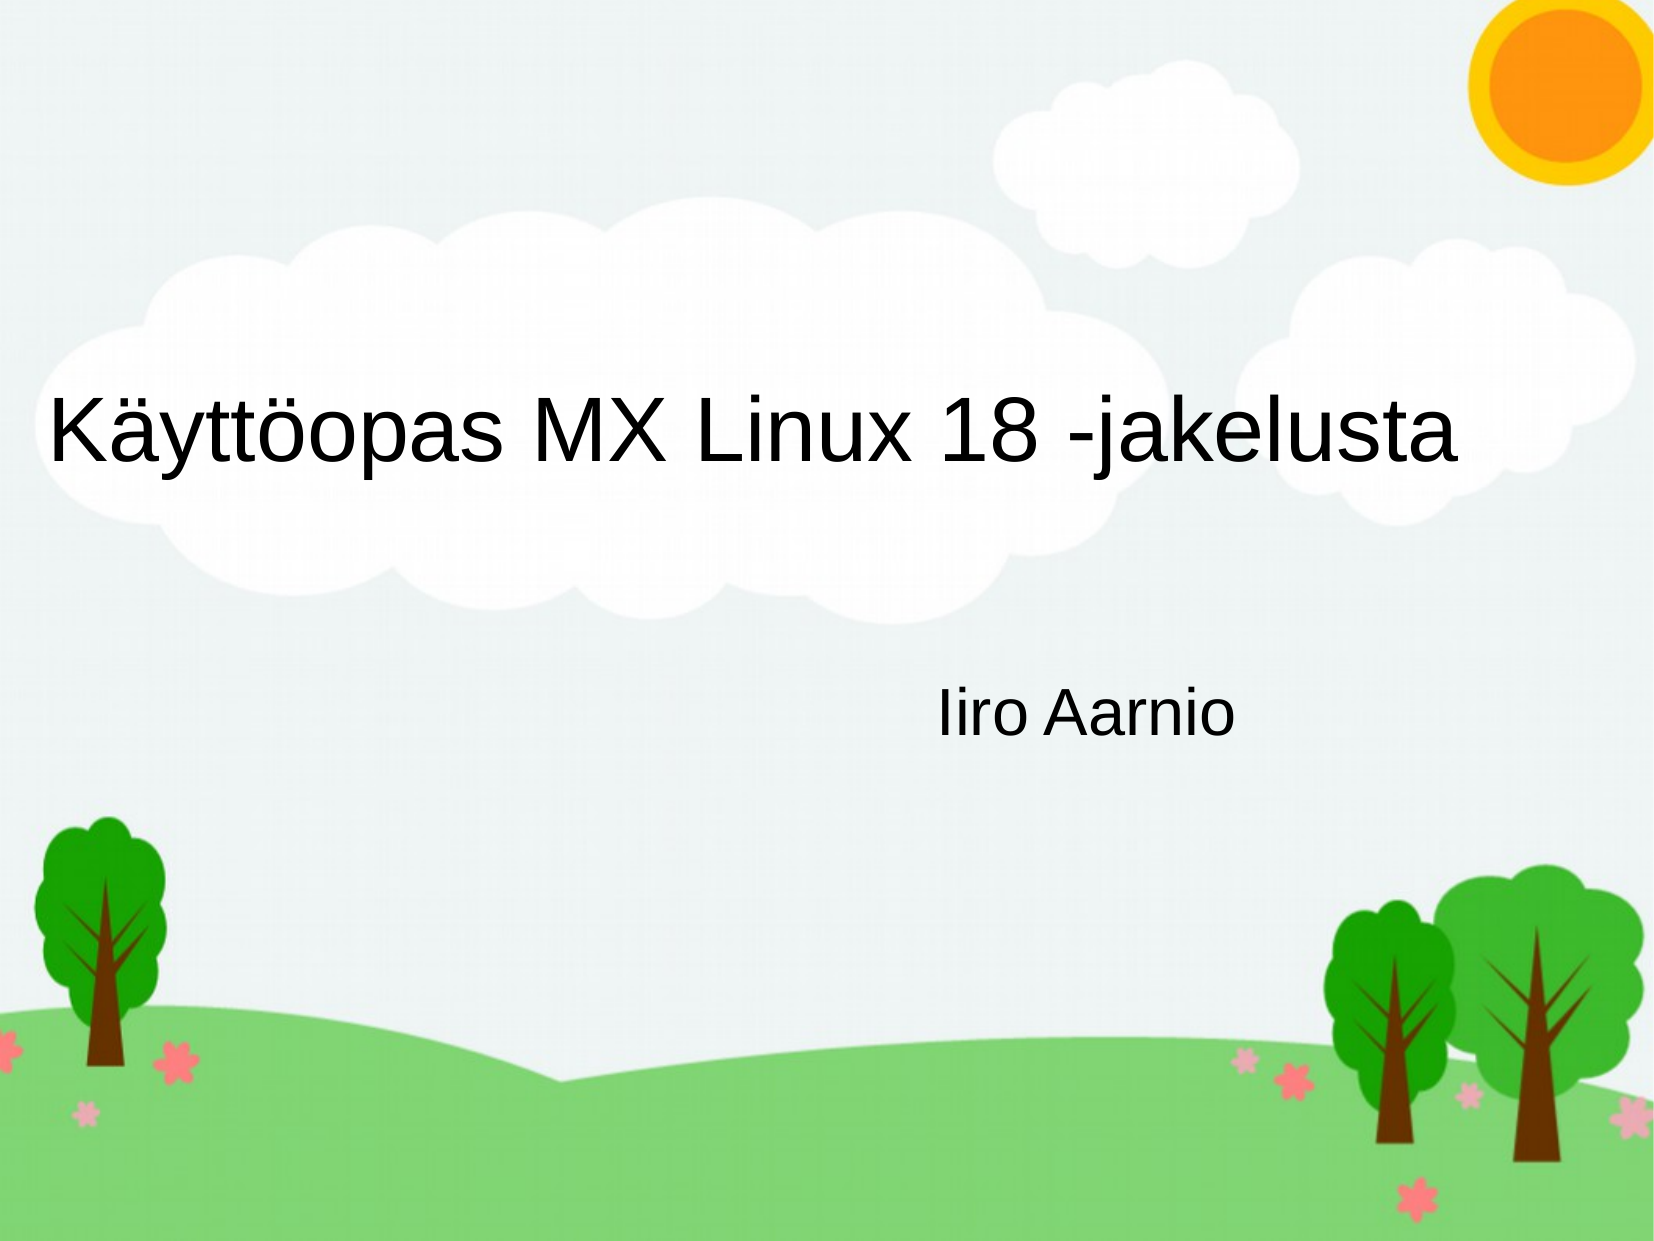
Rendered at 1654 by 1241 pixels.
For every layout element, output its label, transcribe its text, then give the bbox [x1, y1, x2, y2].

title Käyttöopas MX Linux 18 -jakelusta [47, 283, 1512, 577]
subtitle Iiro Aarnio [661, 632, 1512, 792]
picture [0, 0, 1654, 1241]
